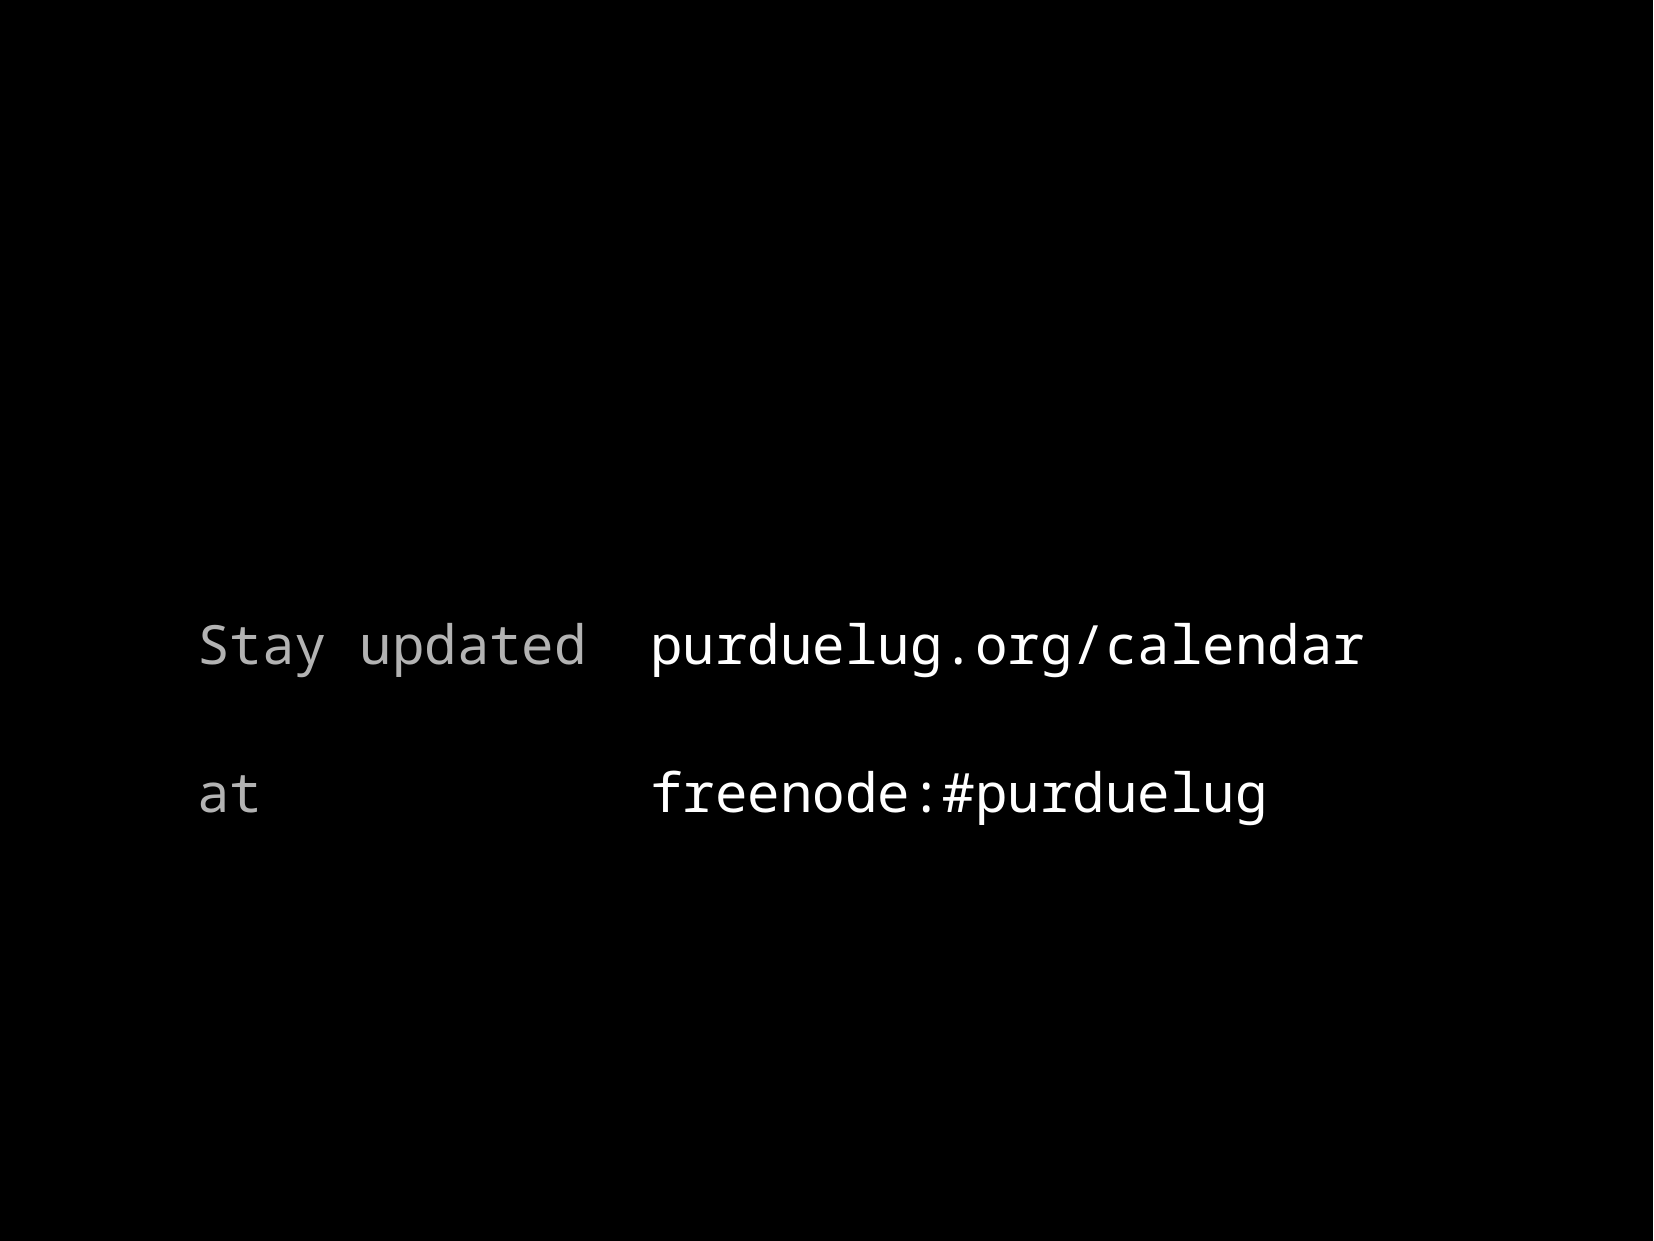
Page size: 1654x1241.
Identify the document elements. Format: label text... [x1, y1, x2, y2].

text_box purduelug.org/calendar freenode:#purduelug [600, 525, 1501, 801]
text_box Stay updated at [146, 525, 600, 697]
